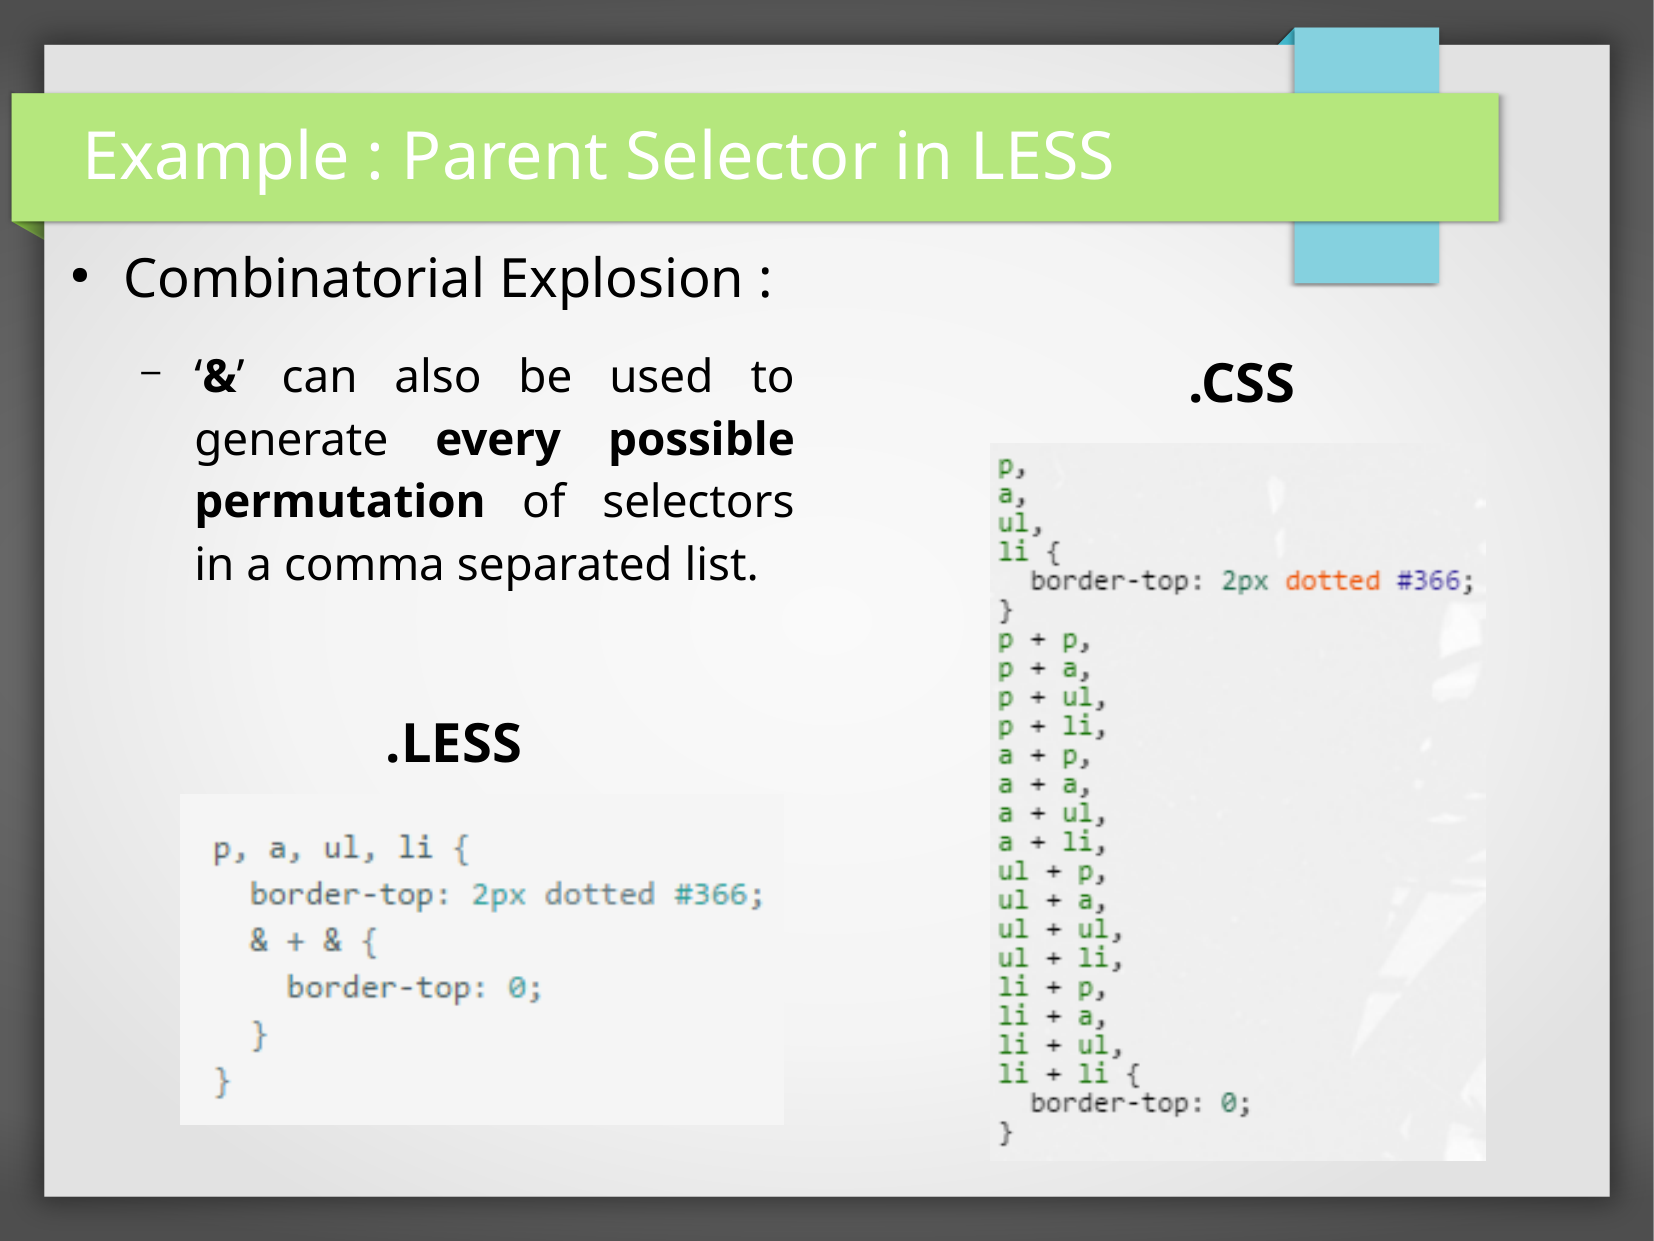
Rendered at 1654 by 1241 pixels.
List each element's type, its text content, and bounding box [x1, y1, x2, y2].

list Combinatorial Explosion : ‘&’ can also be used to generate every possible permutation of selectors in a comma separated list. [52, 240, 796, 691]
picture [0, 0, 1654, 1241]
list .CSS [1117, 345, 1411, 451]
list .LESS [315, 705, 608, 811]
title Example : Parent Selector in LESS [82, 59, 1456, 248]
